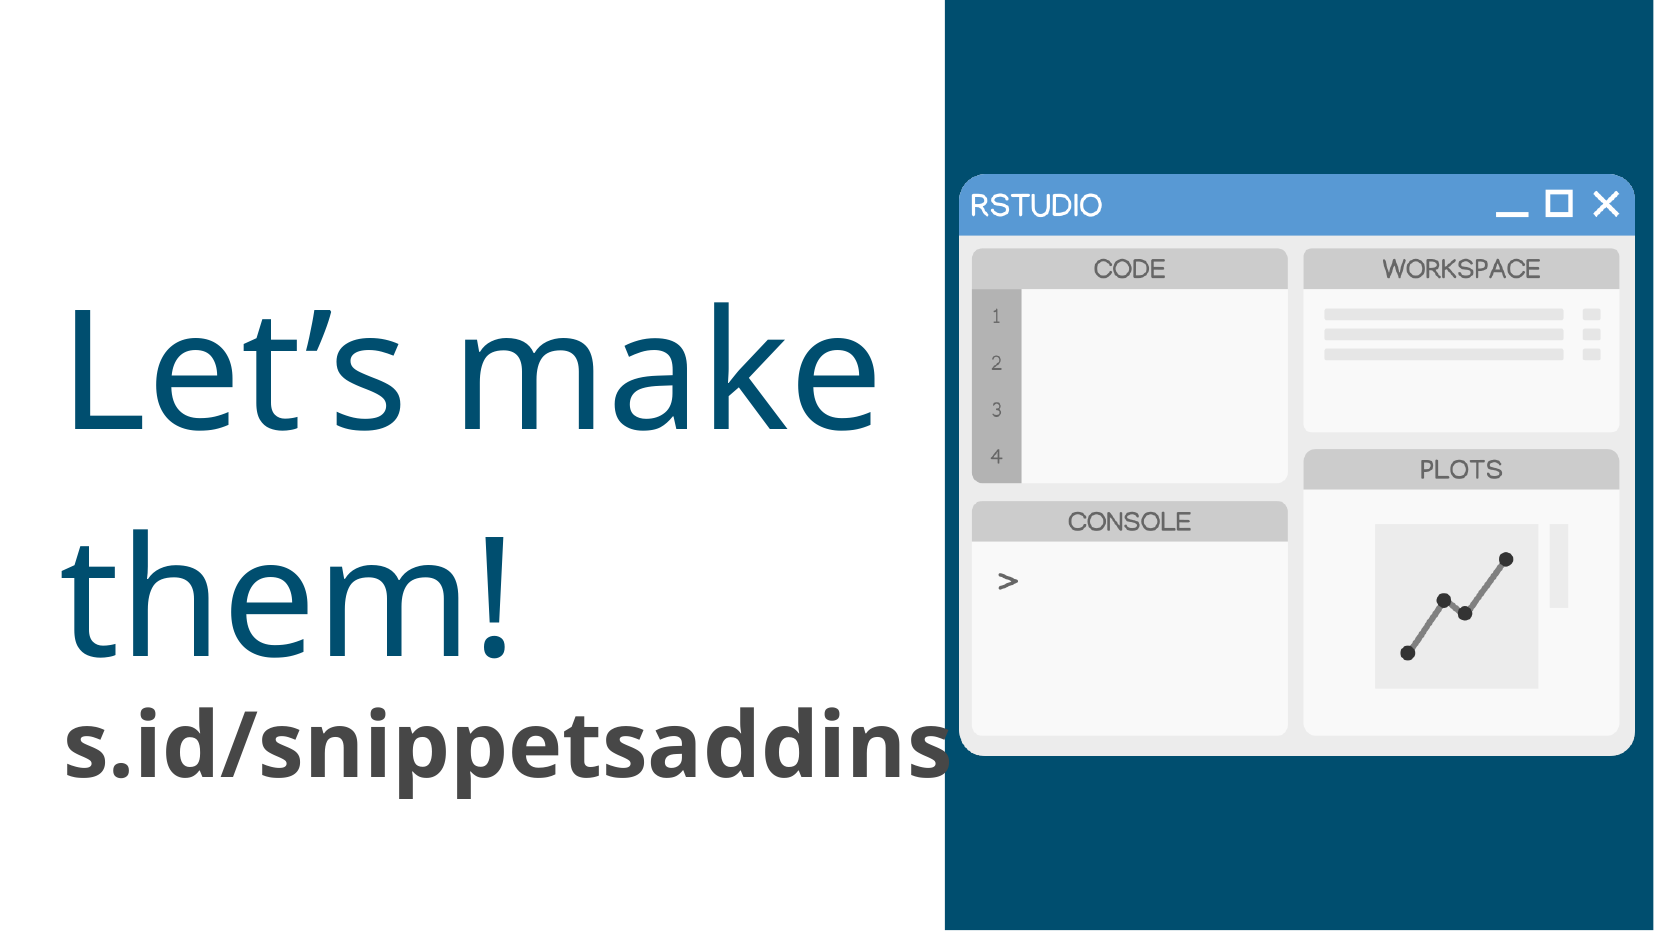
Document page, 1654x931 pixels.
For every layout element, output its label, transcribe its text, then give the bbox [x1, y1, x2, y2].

text_box [944, 0, 1654, 931]
text_box s.id/snippetsaddins [48, 671, 950, 795]
text_box Let’s make them! [45, 243, 931, 931]
picture [960, 175, 1634, 755]
